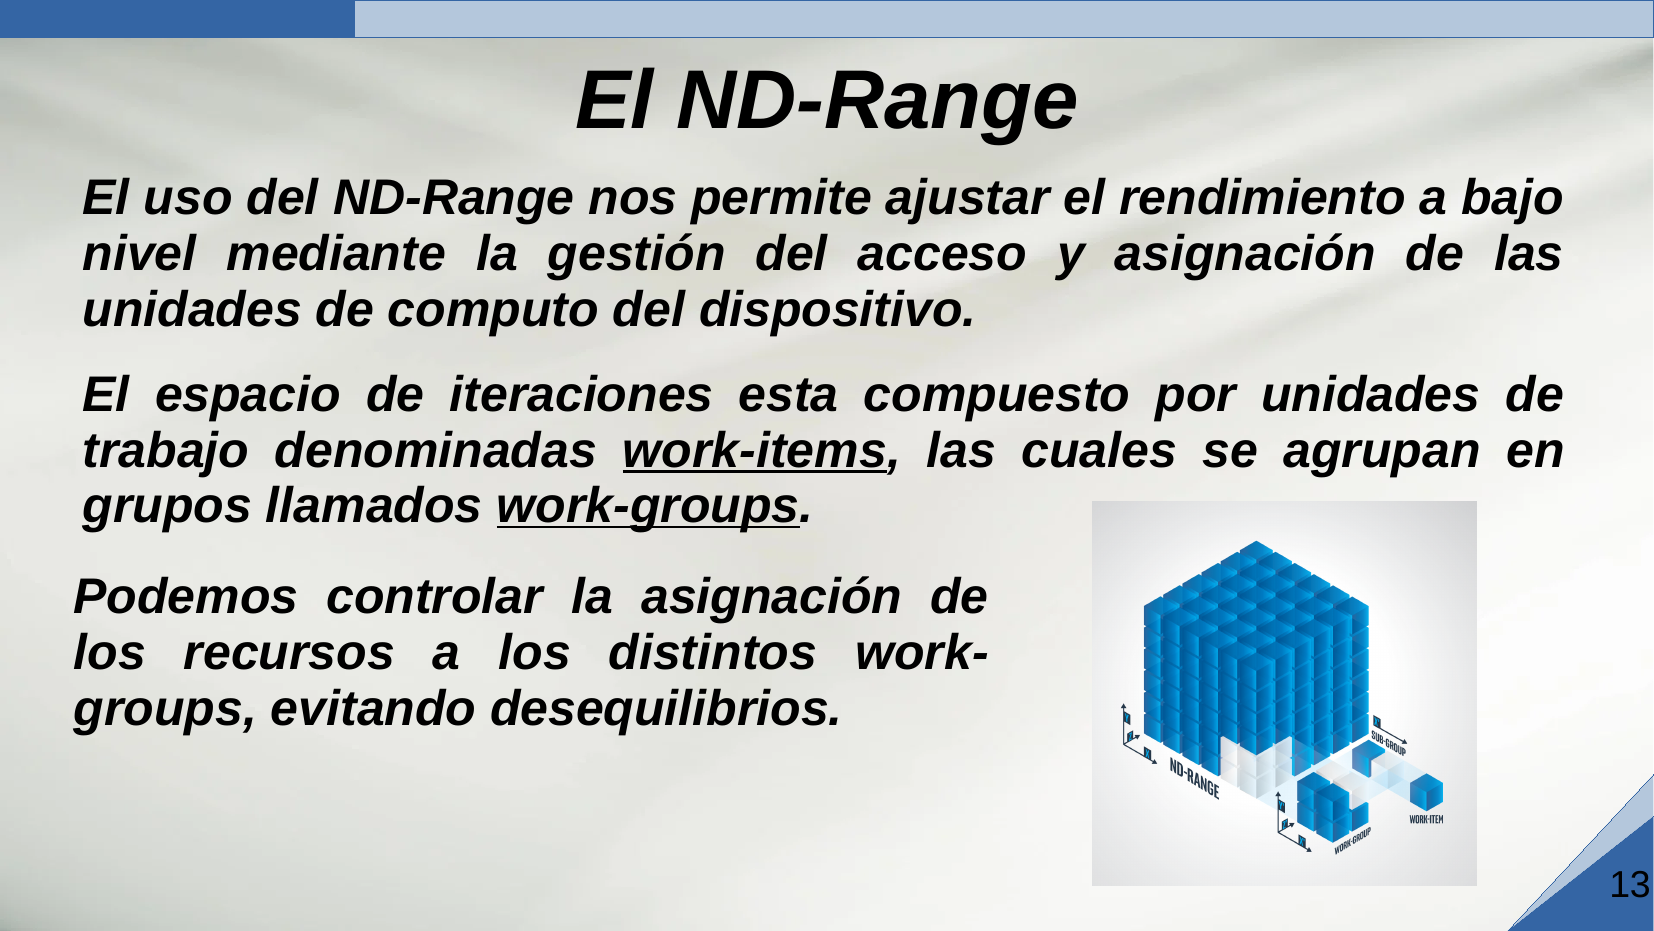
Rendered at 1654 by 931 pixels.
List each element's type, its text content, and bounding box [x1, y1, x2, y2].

text_box <número> [1594, 856, 1654, 927]
text_box Podemos controlar la asignación de los recursos a los distintos work-groups, evitando desequilibrios. [59, 561, 1004, 855]
list El uso del ND-Range nos permite ajustar el rendimiento a bajo nivel mediante la gestión del acceso y asignación de las unidades de computo del dispositivo. El espacio de iteraciones esta compuesto por unidades de trabajo denominadas work-items, las cuales se agrupan en grupos llamados work-groups. [82, 178, 1565, 562]
picture [0, 38, 1654, 931]
text_box [0, 0, 1654, 38]
text_box [1507, 773, 1654, 931]
title El ND-Range [82, 21, 1571, 178]
